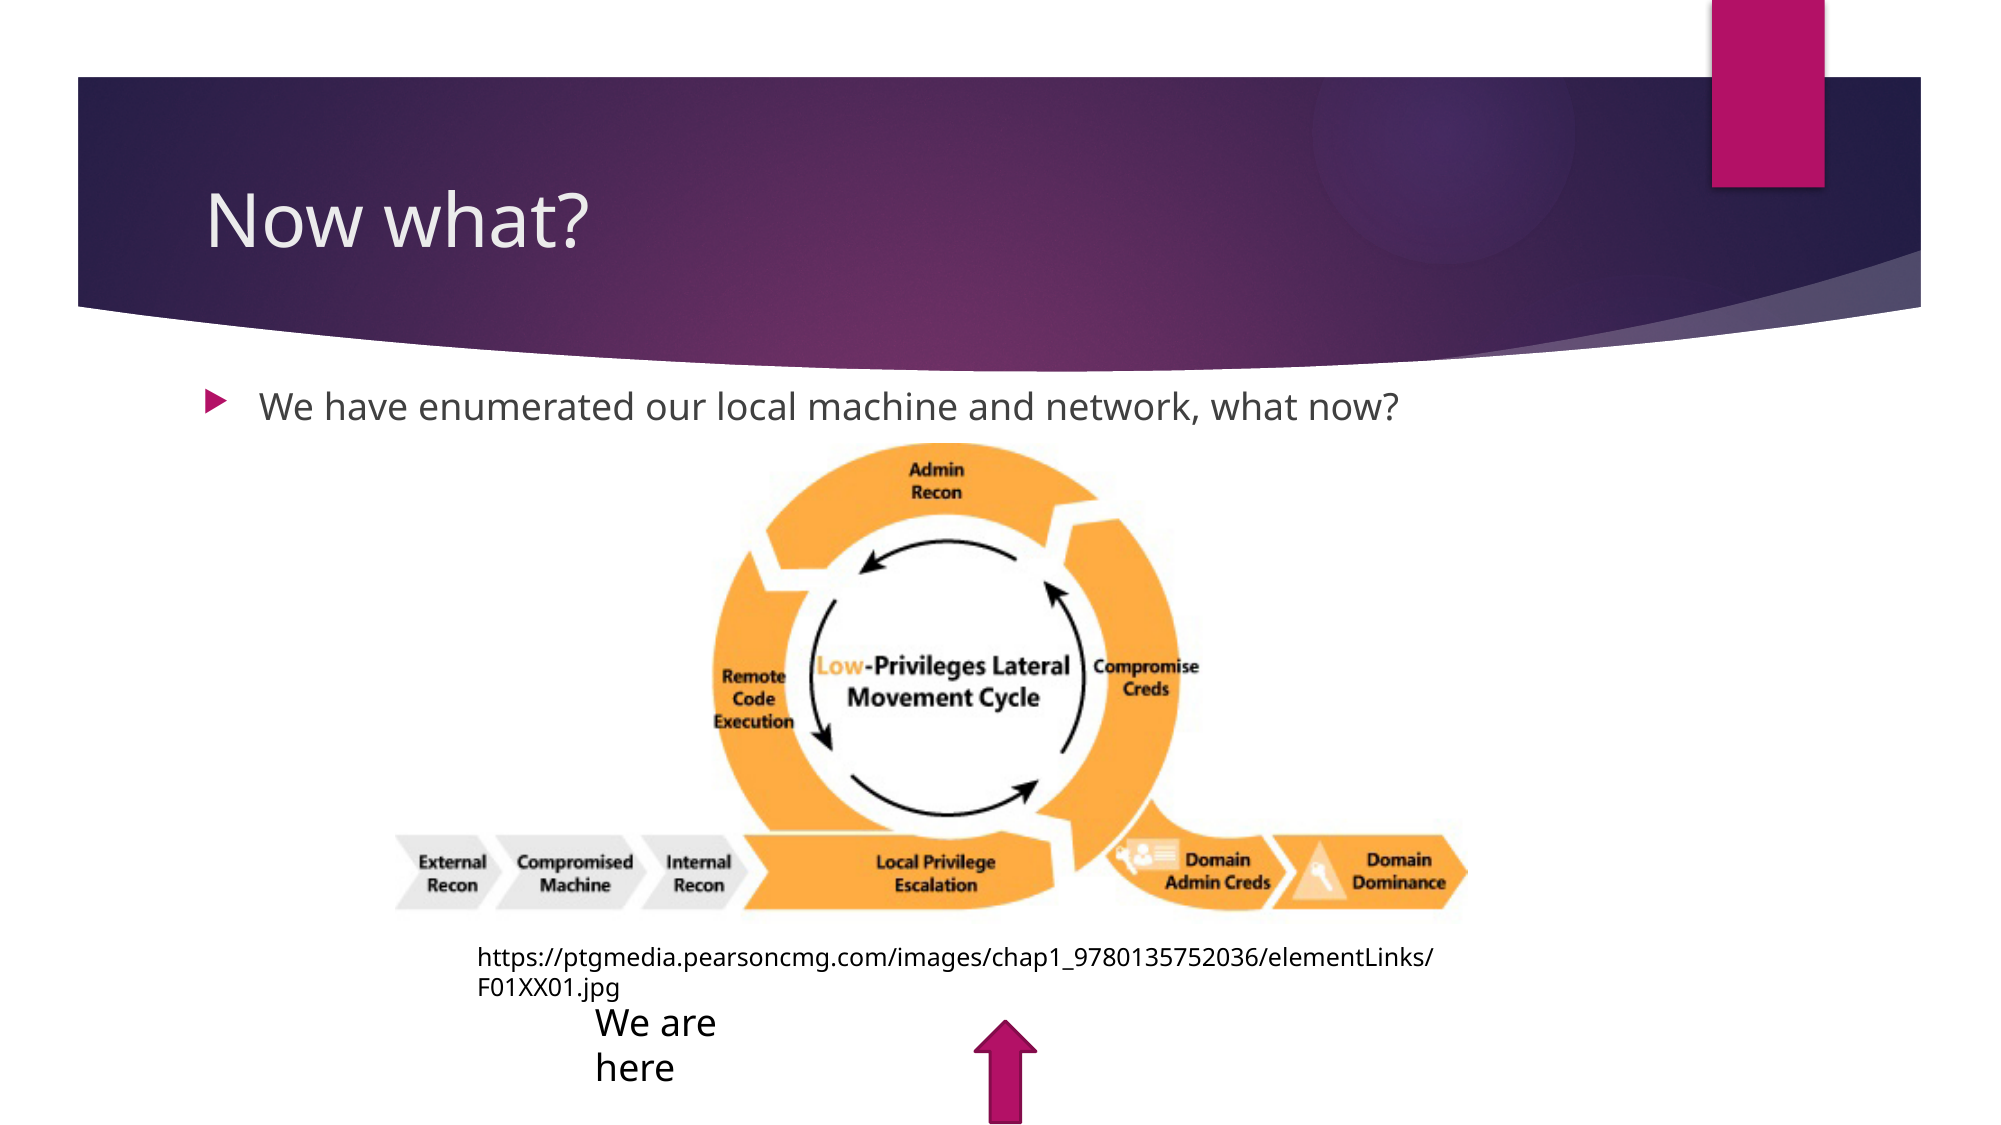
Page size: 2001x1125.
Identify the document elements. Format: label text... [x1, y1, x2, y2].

title Now what? [1467, 300, 1788, 358]
text_box [974, 1021, 1036, 1123]
picture [79, 78, 1920, 371]
text_box We are here [580, 991, 806, 1097]
title Now what? [189, 159, 1627, 276]
text_box https://ptgmedia.pearsoncmg.com/images/chap1_9780135752036/elementLinks/F01XX01.jpg [462, 934, 1468, 1010]
list We have enumerated our local machine and network, what now? [187, 375, 1636, 929]
